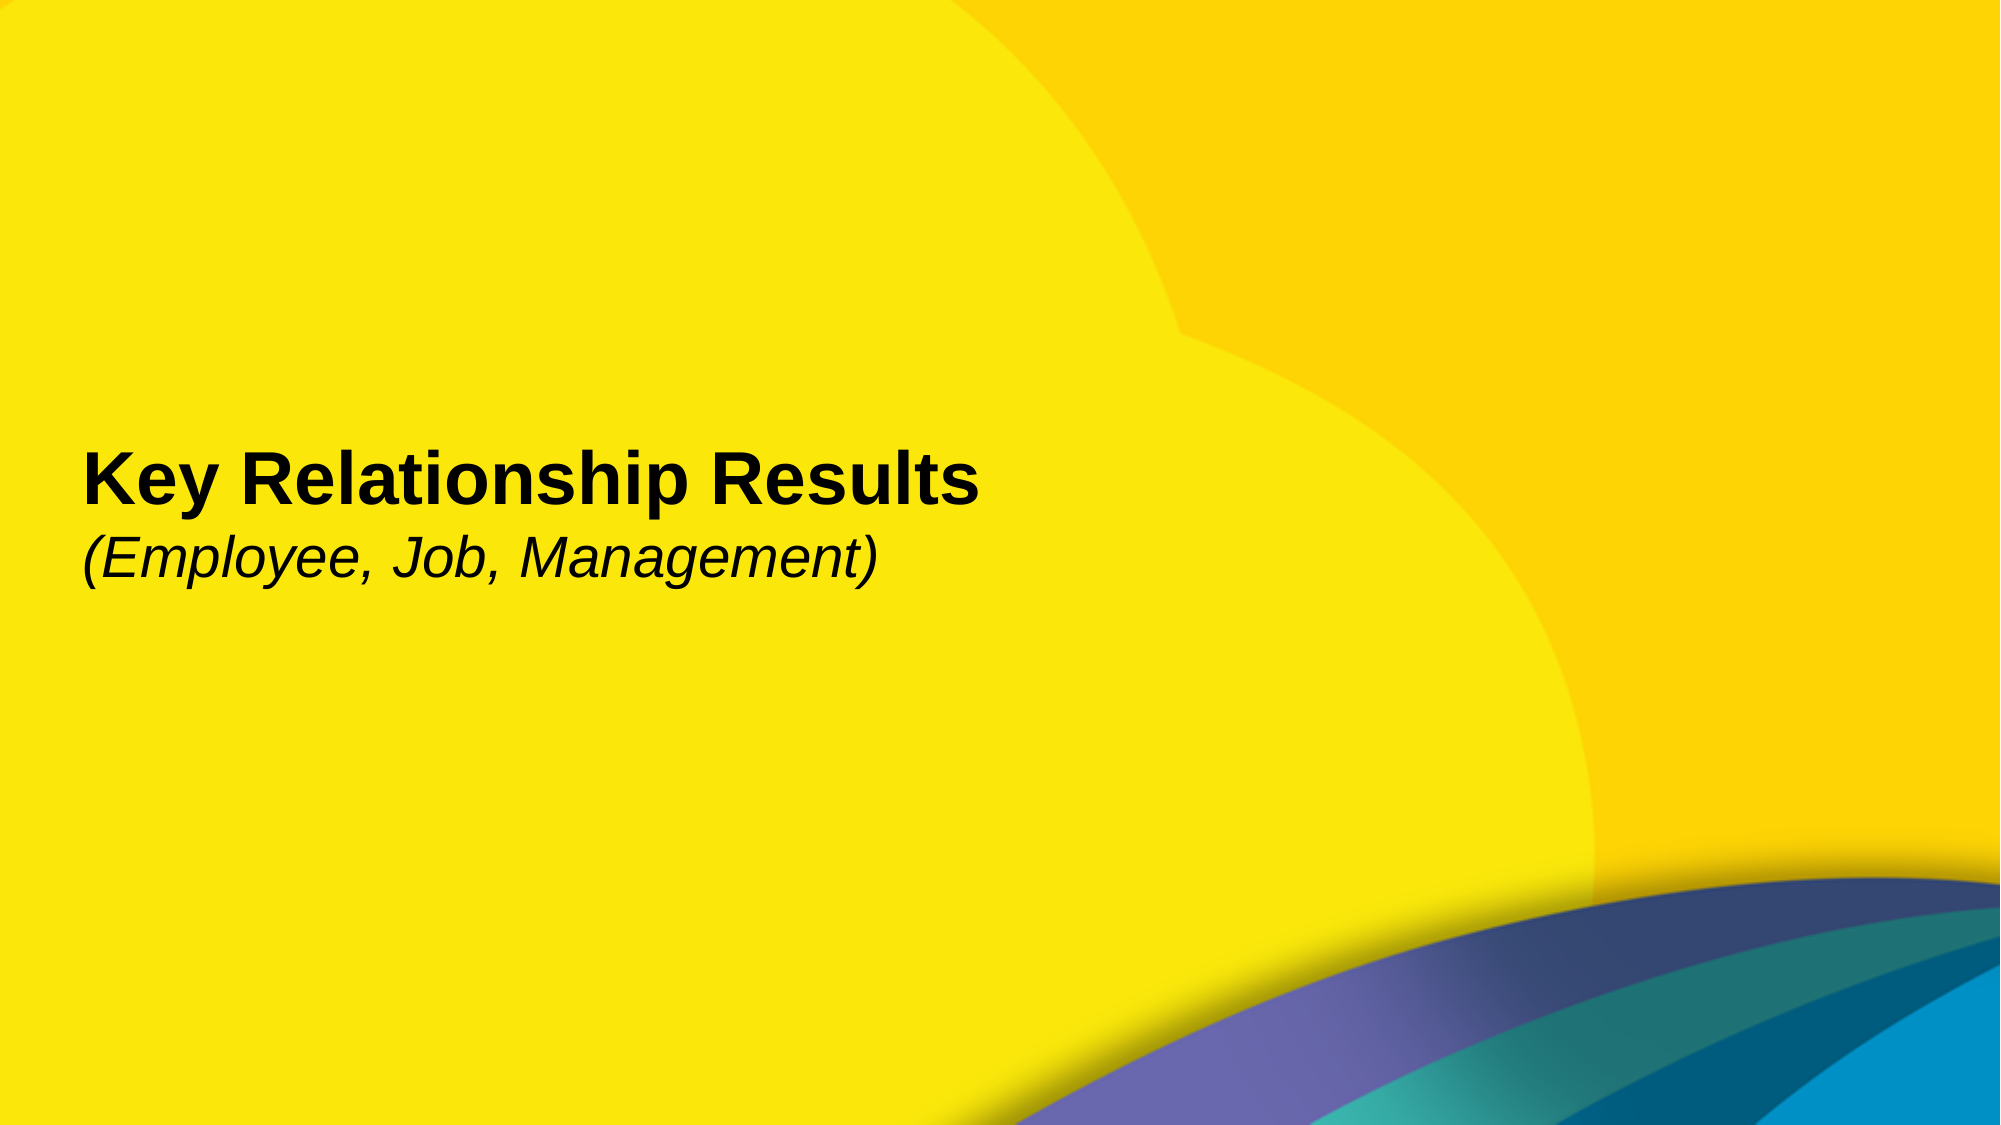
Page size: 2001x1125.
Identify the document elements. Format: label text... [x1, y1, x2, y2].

picture [0, 0, 2000, 1125]
text_box Key Relationship Results (Employee, Job, Management) [67, 421, 1028, 599]
